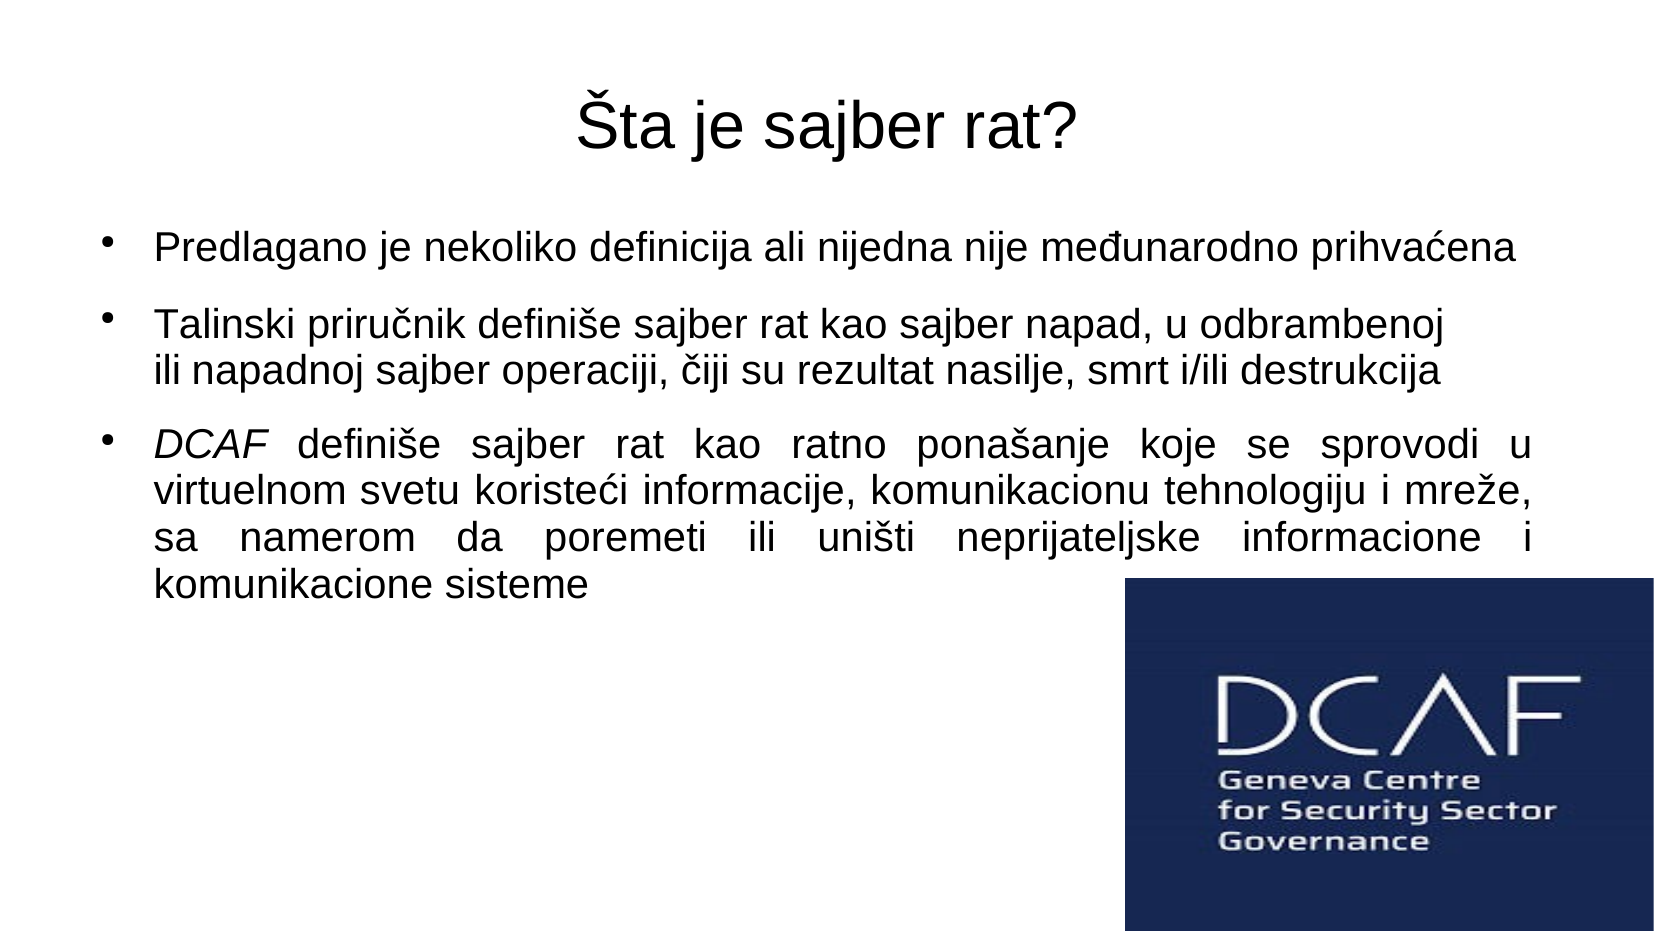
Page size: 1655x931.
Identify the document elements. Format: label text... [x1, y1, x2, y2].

text_box ● [98, 228, 118, 252]
text_box ● [98, 304, 118, 328]
text_box [1125, 579, 1654, 930]
text_box Predlagano je nekoliko definicija ali nijedna nije međunarodno prihvaćena Talinski priručnik definiše sajber rat kao sajber napad, u odbrambenoj ili napadnoj sajber operaciji, čiji su rezultat nasilje, smrt i/ili destrukcija DCAF definiše sajber rat kao ratno ponašanje koje se sprovodi u virtuelnom svetu koristeći informacije, komunikacionu tehnologiju i mreže, sa namerom da poremeti ili uništi neprijateljske informacione i komunikacione sisteme [151, 219, 1553, 608]
text_box ● [98, 427, 118, 451]
title Šta je sajber rat? [430, 81, 1224, 162]
